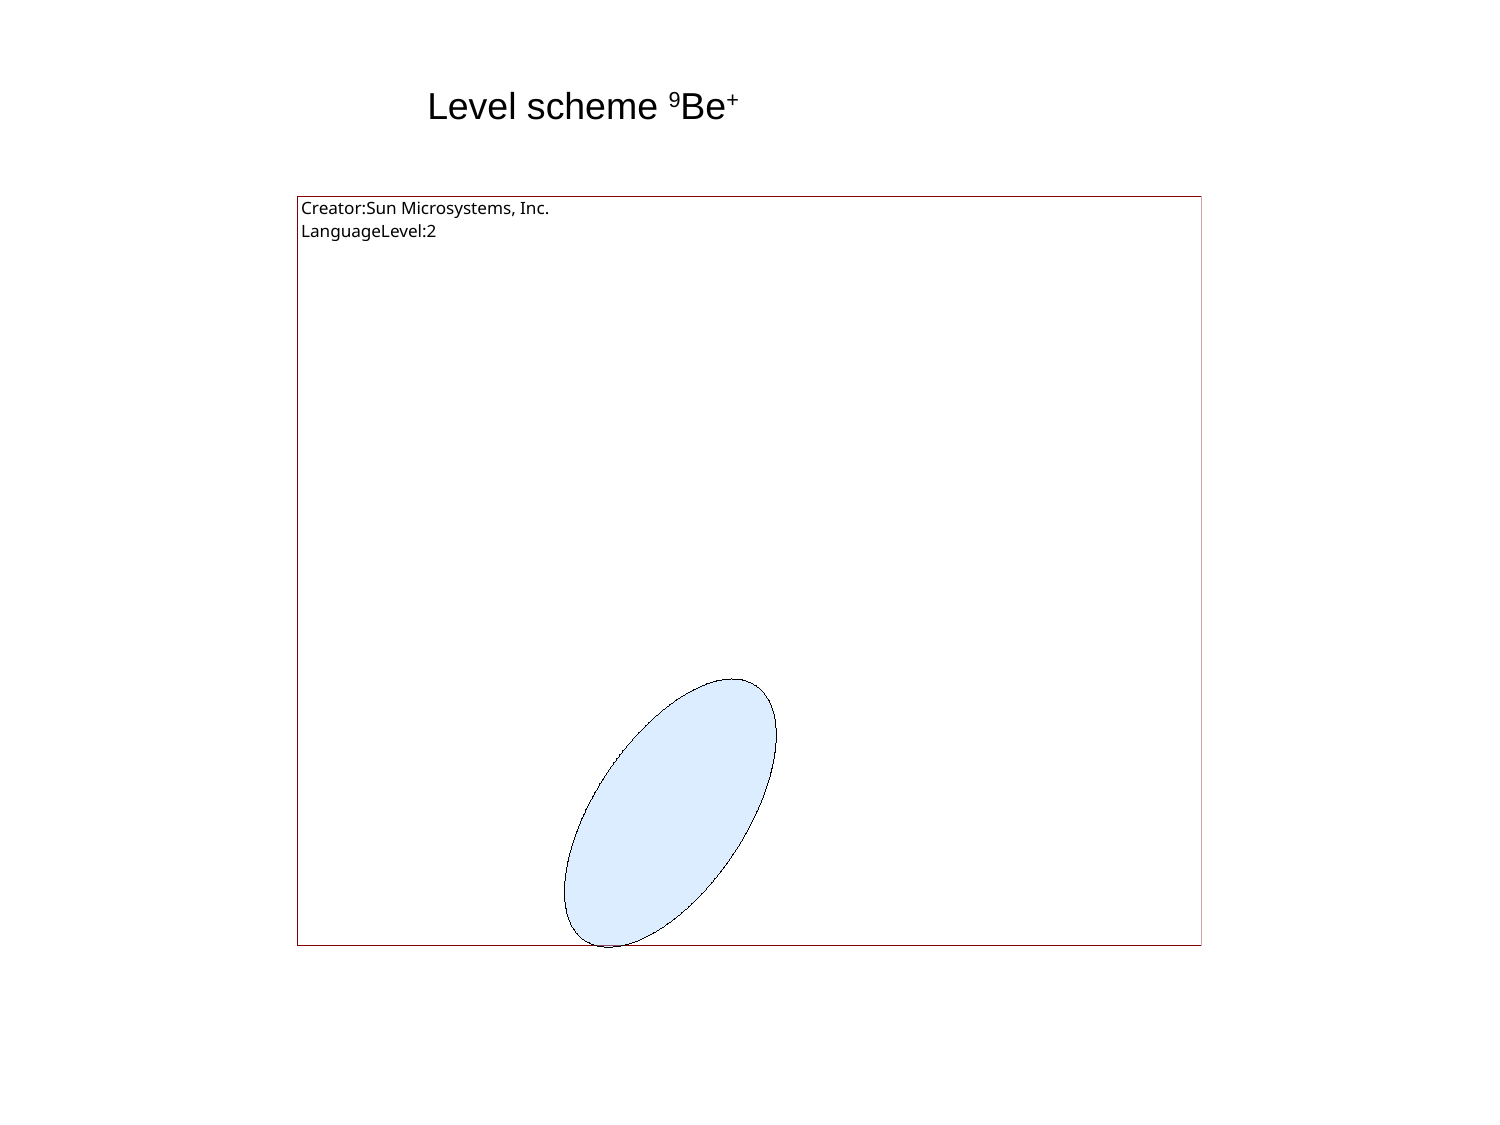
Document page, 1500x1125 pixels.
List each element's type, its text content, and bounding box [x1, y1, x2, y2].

text_box [564, 678, 777, 948]
picture [295, 195, 1202, 946]
text_box Level scheme 9Be+ [412, 75, 754, 135]
